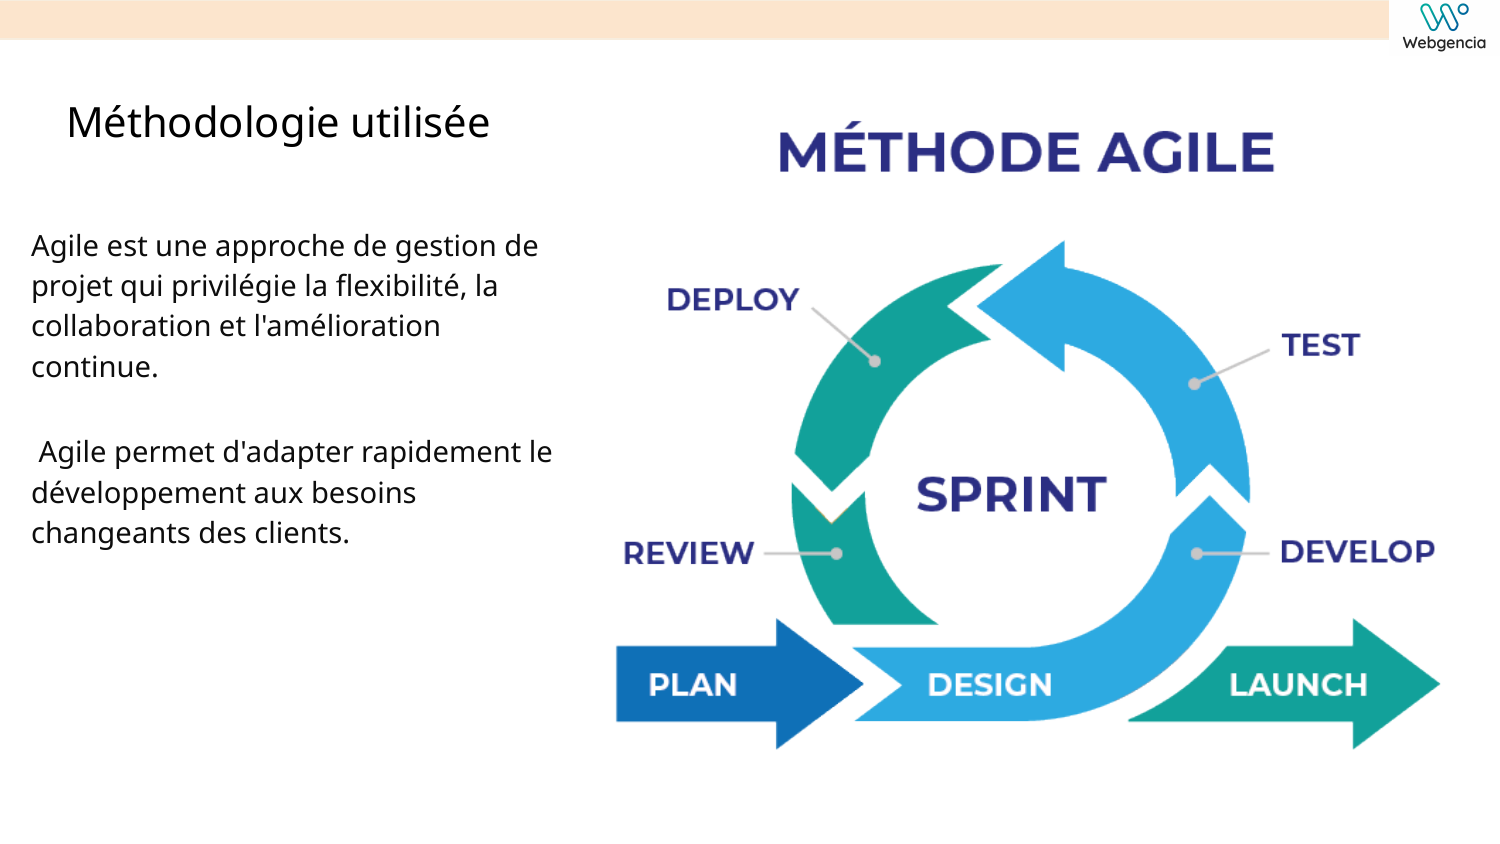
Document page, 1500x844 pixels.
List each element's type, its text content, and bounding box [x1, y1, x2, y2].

text_box [0, 0, 1389, 40]
picture [402, 0, 1500, 844]
title Méthodologie utilisée [51, 72, 402, 167]
list Agile est une approche de gestion de projet qui privilégie la flexibilité, la collaboration et l'amélioration continue. Agile permet d'adapter rapidement le développement aux besoins changeants des clients. [0, 206, 402, 844]
